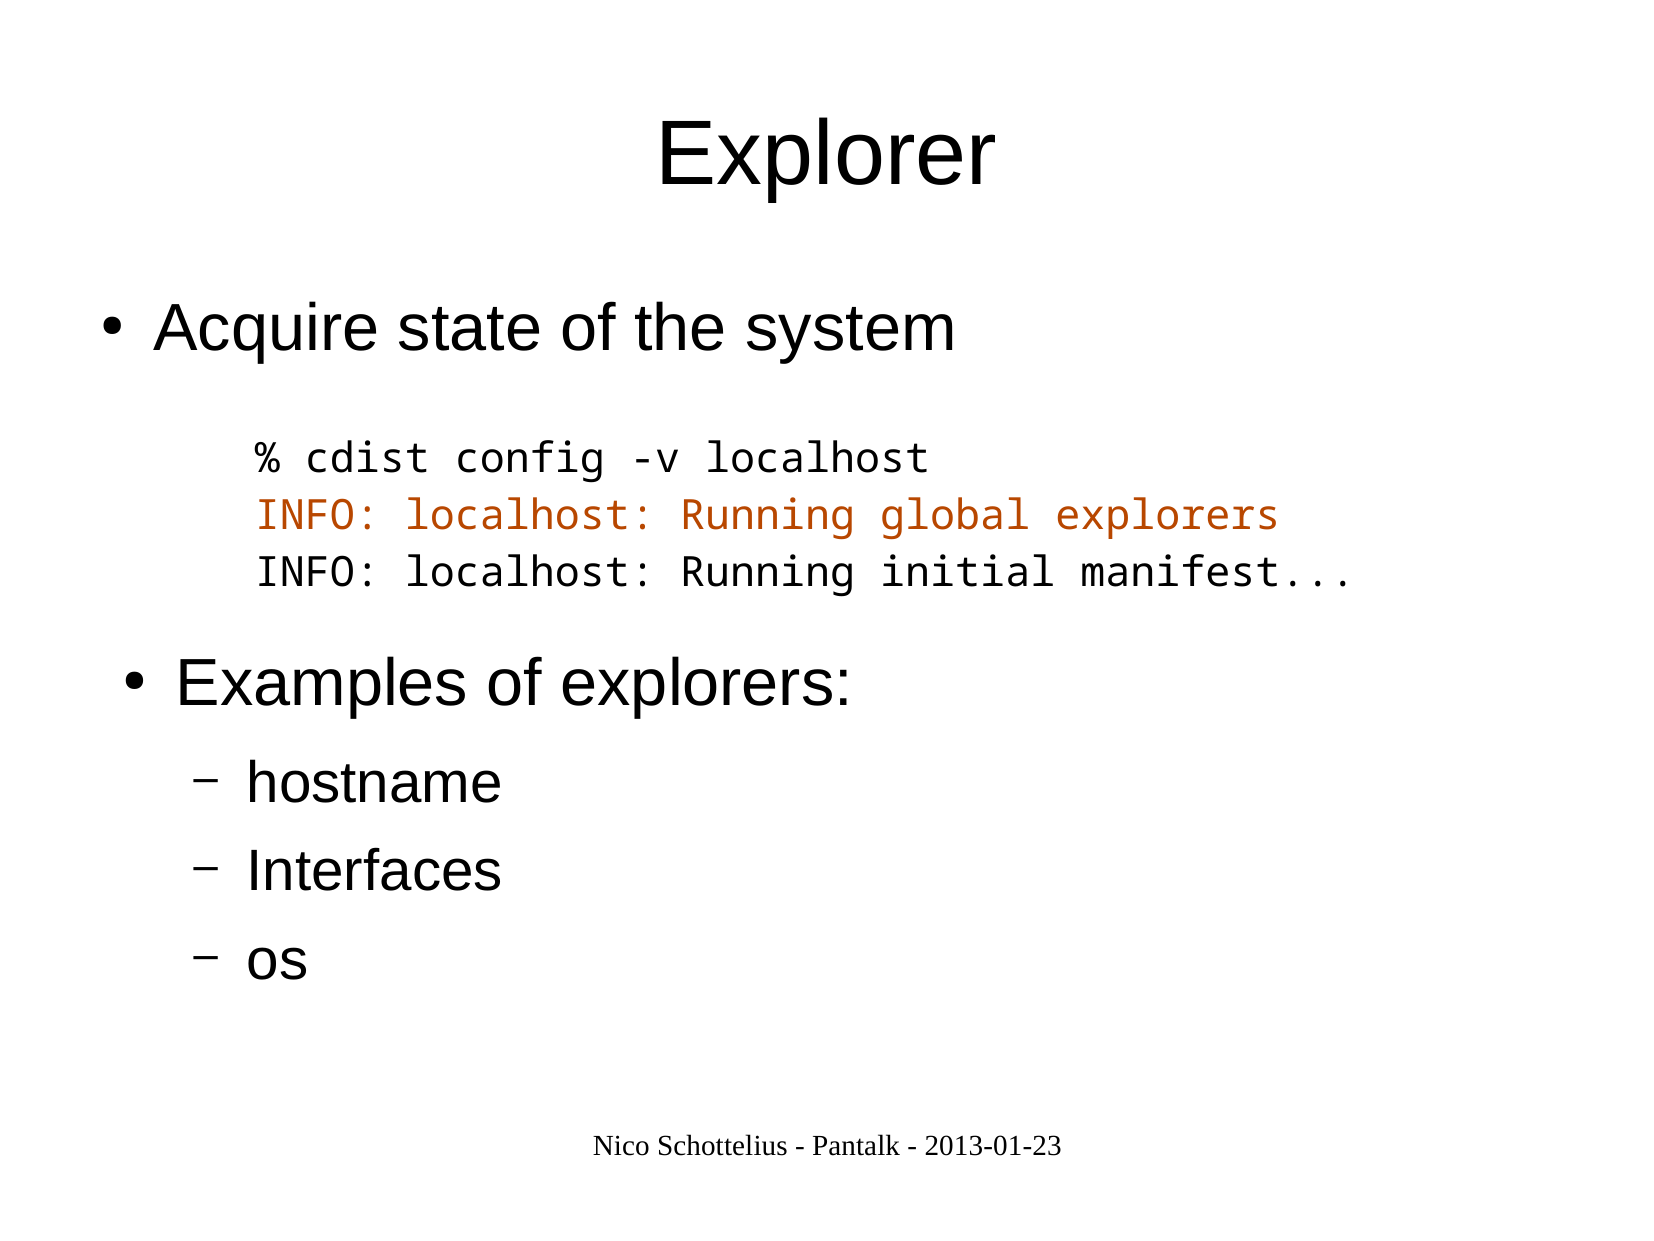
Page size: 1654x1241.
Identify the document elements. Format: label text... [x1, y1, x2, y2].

list Examples of explorers: hostname Interfaces os [104, 645, 1006, 1075]
list Acquire state of the system [82, 290, 1538, 406]
text_box % cdist config -v localhost INFO: localhost: Running global explorers INFO: localhost: Running initial manifest... [240, 420, 1471, 601]
title Explorer [82, 49, 1571, 257]
